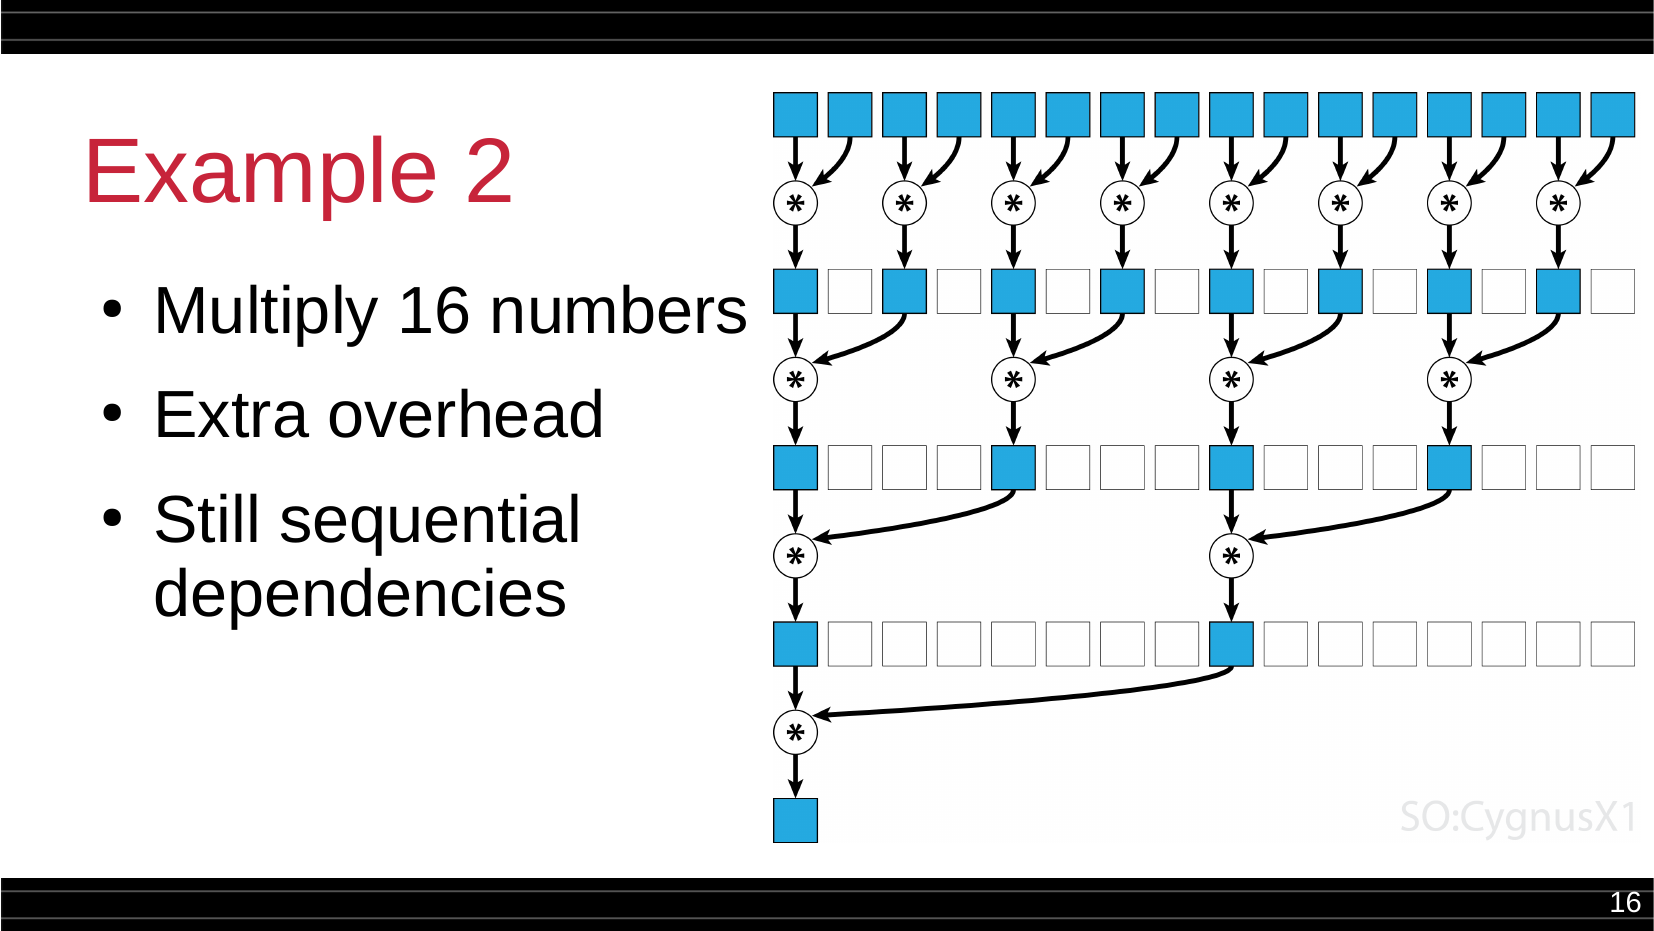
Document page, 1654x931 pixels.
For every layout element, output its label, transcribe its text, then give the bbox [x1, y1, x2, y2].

list Multiply 16 numbers Extra overhead Still sequential dependencies [82, 273, 751, 856]
title Example 2 [82, 92, 773, 249]
picture [1, 878, 1654, 931]
picture [1, 0, 1654, 54]
picture [773, 92, 1641, 843]
